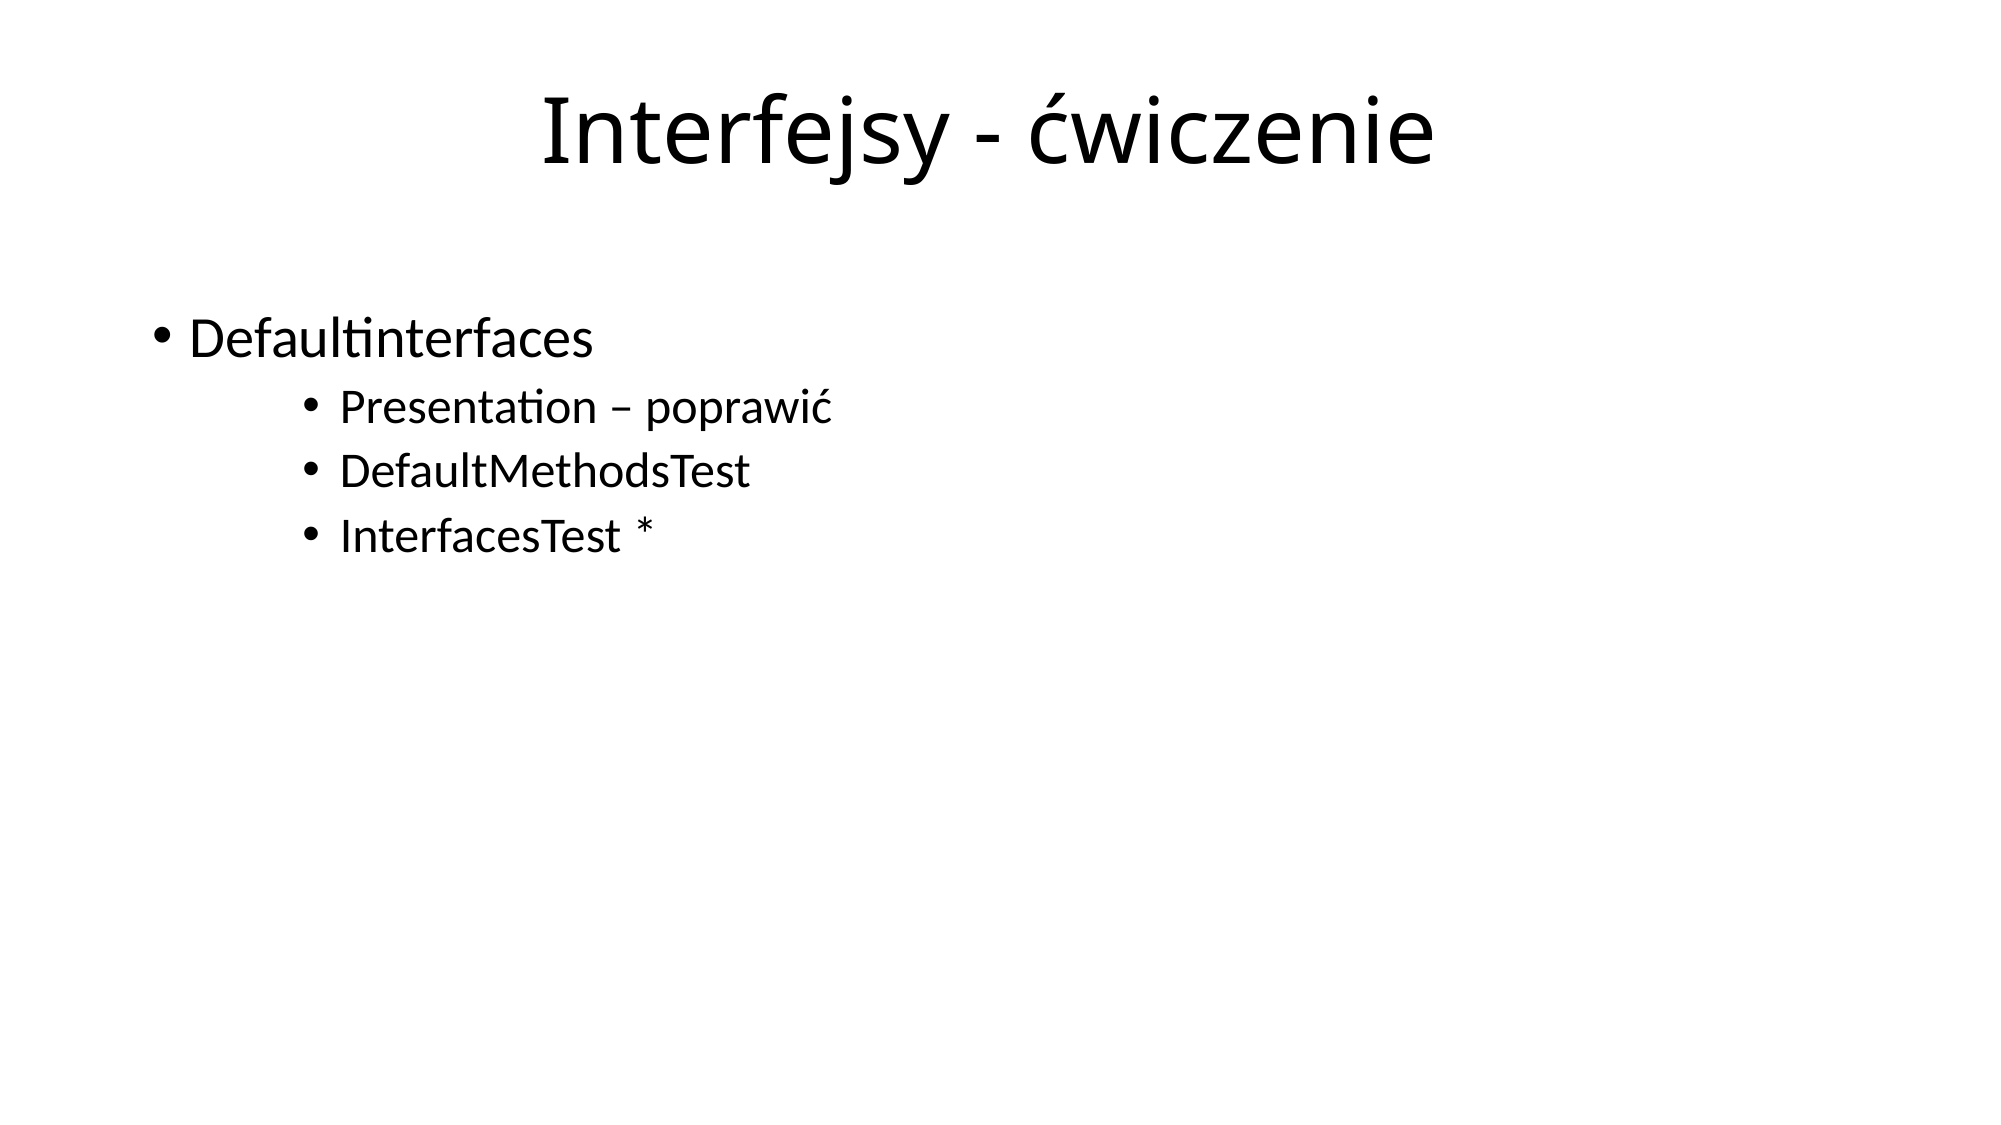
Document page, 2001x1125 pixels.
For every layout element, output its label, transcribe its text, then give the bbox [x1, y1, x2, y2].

title Interfejsy - ćwiczenie [137, 59, 1843, 208]
list Defaultinterfaces Presentation – poprawić DefaultMethodsTest InterfacesTest * [137, 299, 1863, 1014]
